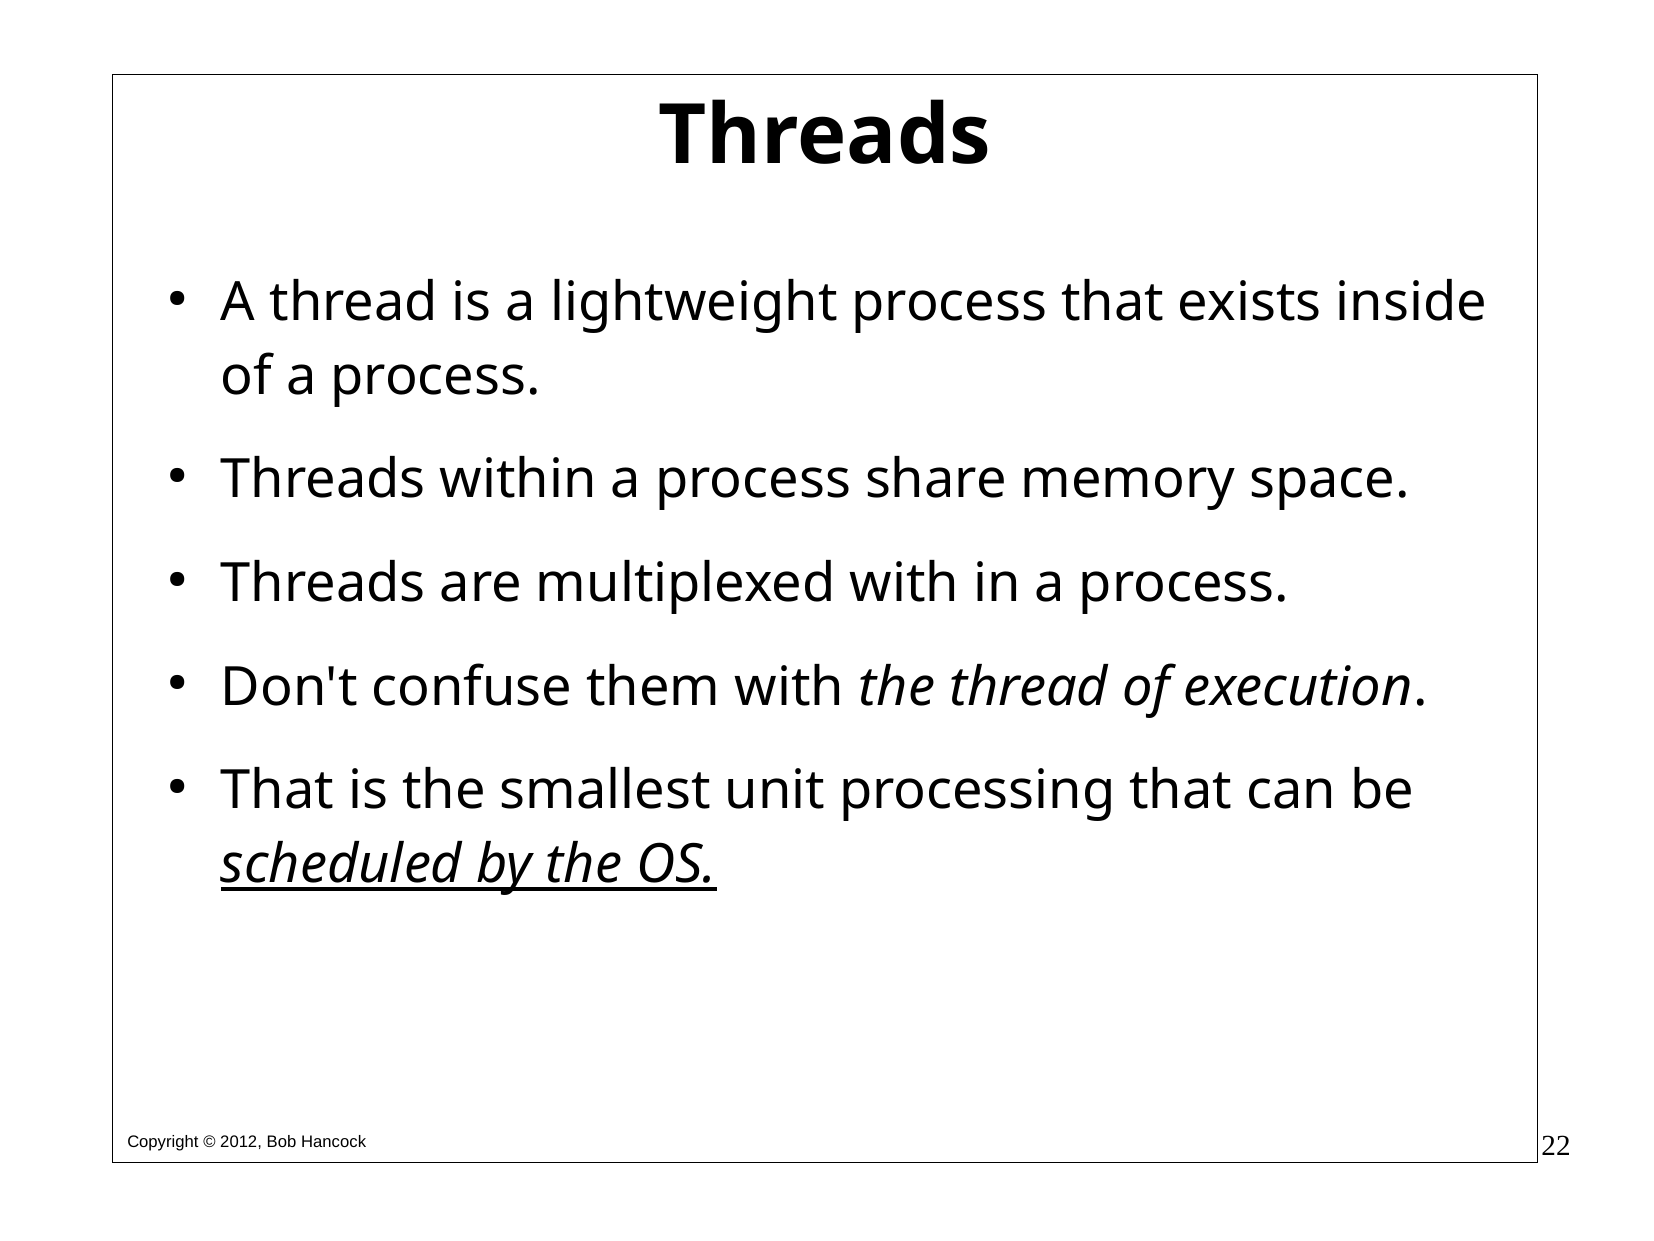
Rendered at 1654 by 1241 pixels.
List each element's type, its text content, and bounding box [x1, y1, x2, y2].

title Threads [112, 75, 1538, 188]
list A thread is a lightweight process that exists inside of a process. Threads within a process share memory space. Threads are multiplexed with in a process. Don't confuse them with the thread of execution. That is the smallest unit processing that can be scheduled by the OS. [150, 262, 1501, 1126]
text_box Copyright © 2012, Bob Hancock [112, 1125, 382, 1159]
